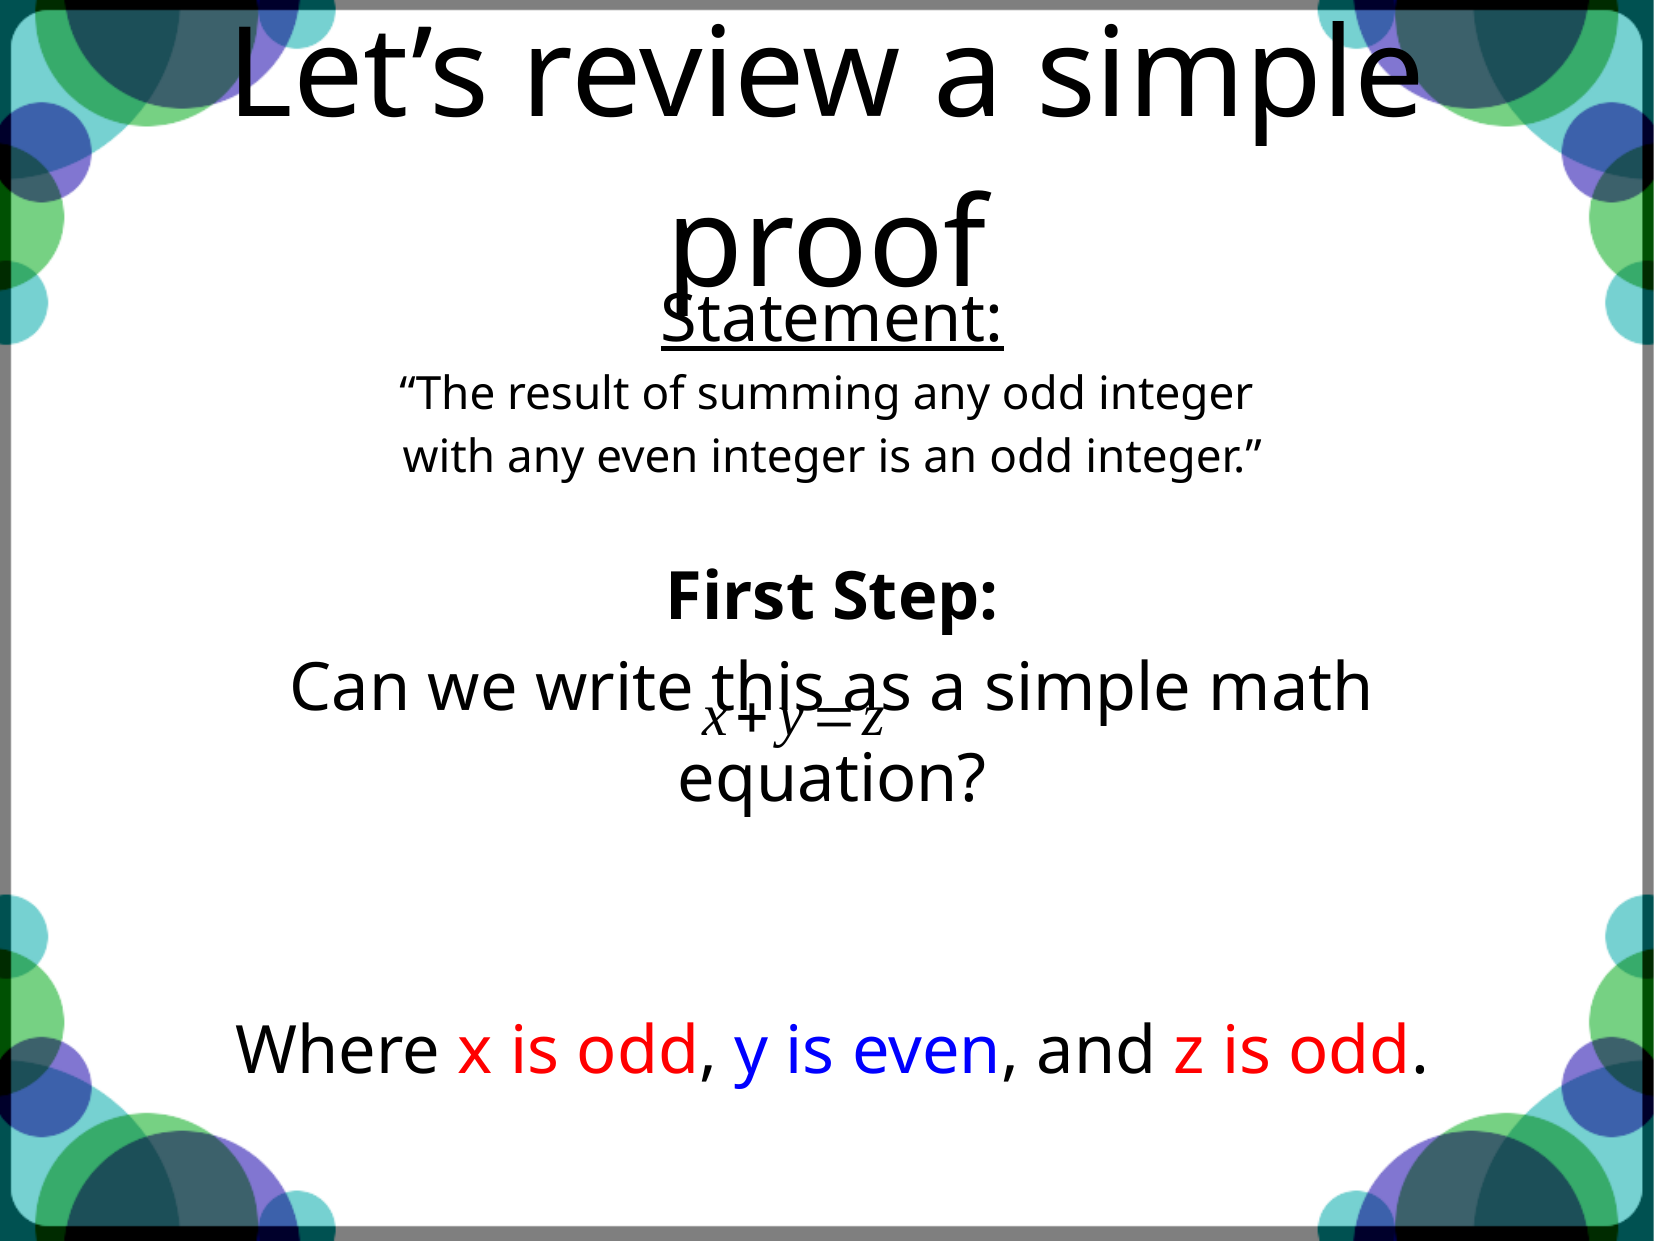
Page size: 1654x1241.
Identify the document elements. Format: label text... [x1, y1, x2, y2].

picture [0, 0, 1654, 1241]
chart [684, 683, 901, 751]
text_box Statement: “The result of summing any odd integer with any even integer is an odd integer.” First Step: Can we write this as a simple math equation? Where x is odd, y is even, and z is odd. [135, 270, 1531, 943]
title Let’s review a simple proof [82, 49, 1571, 257]
